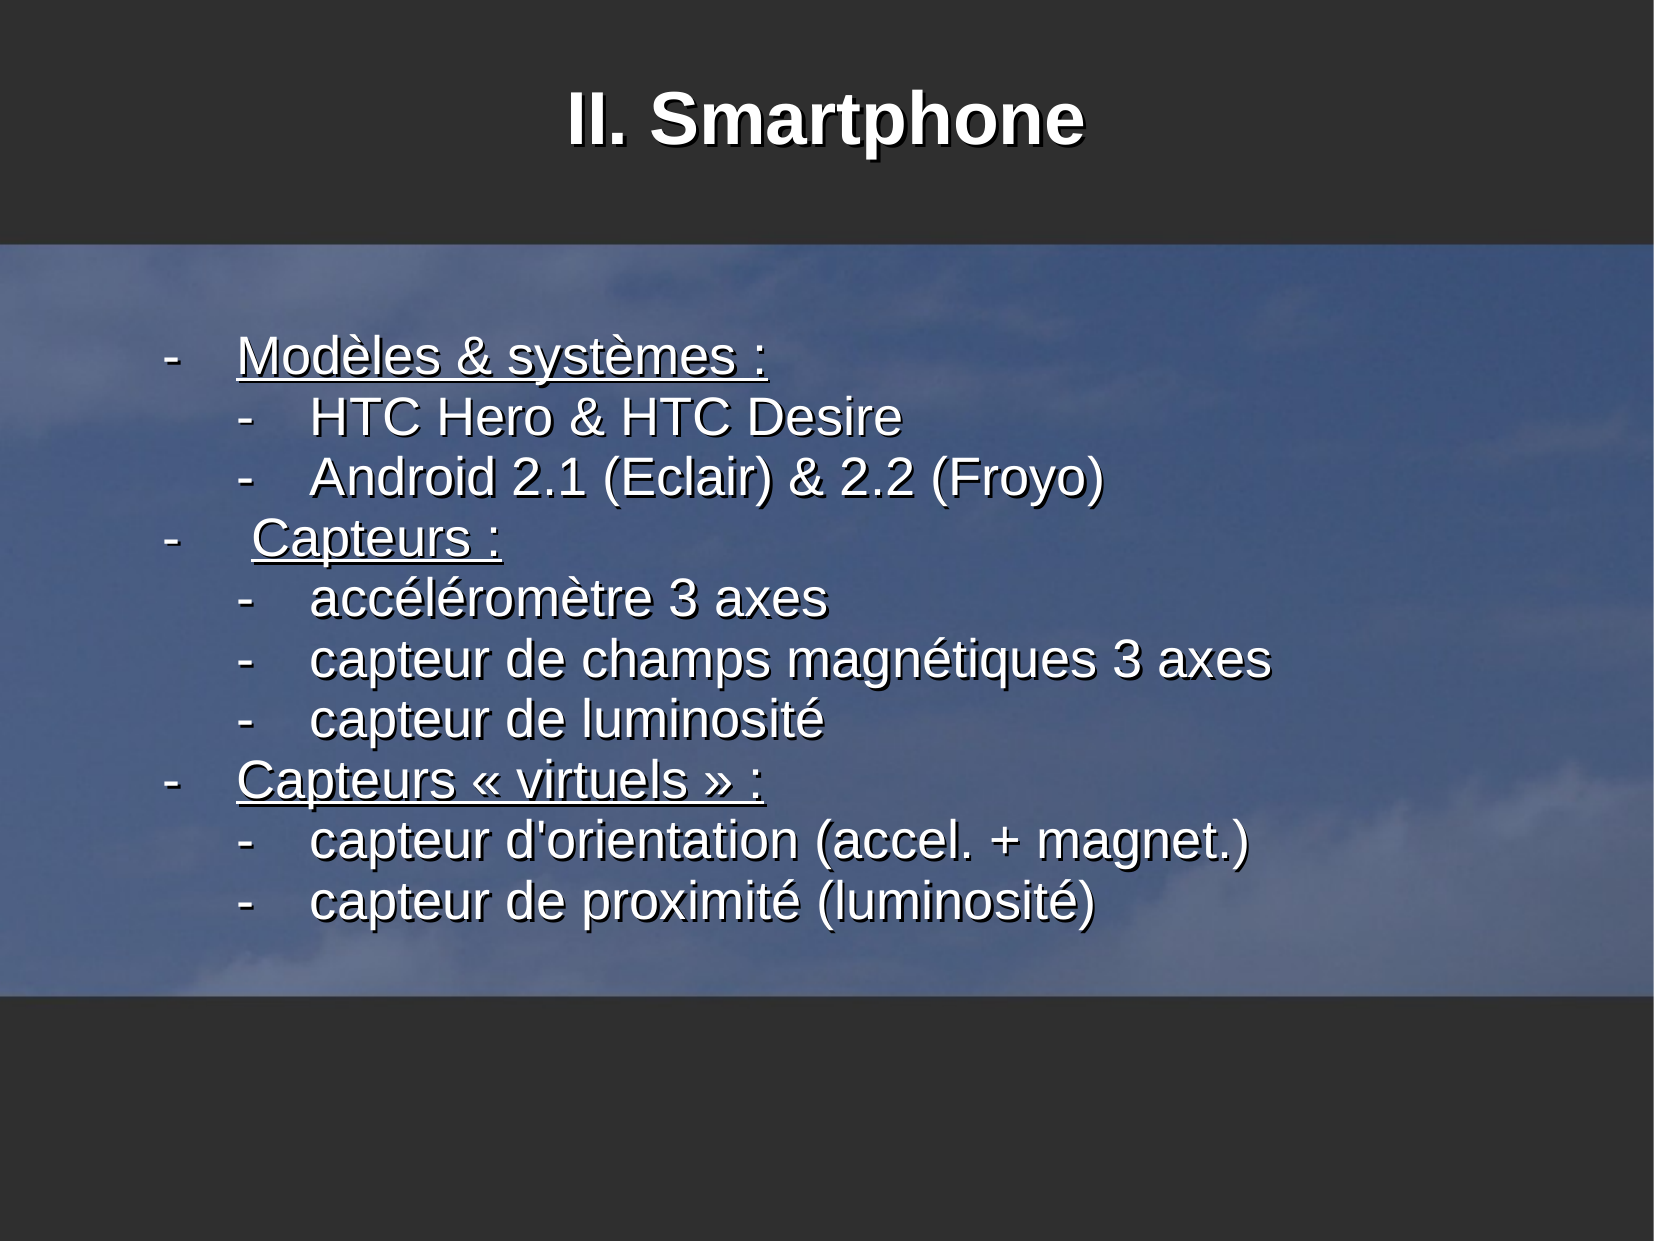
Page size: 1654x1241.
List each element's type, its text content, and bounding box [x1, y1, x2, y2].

picture [0, 0, 1654, 1241]
title II. Smartphone [88, 29, 1565, 144]
subtitle - Modèles & systèmes : - HTC Hero & HTC Desire - Android 2.1 (Eclair) & 2.2 (Froyo) - Capteurs : - accéléromètre 3 axes - capteur de champs magnétiques 3 axes - capteur de luminosité - Capteurs « virtuels » : - capteur d'orientation (accel. + magnet.) - capteur de proximité (luminosité) [88, 144, 1565, 1174]
